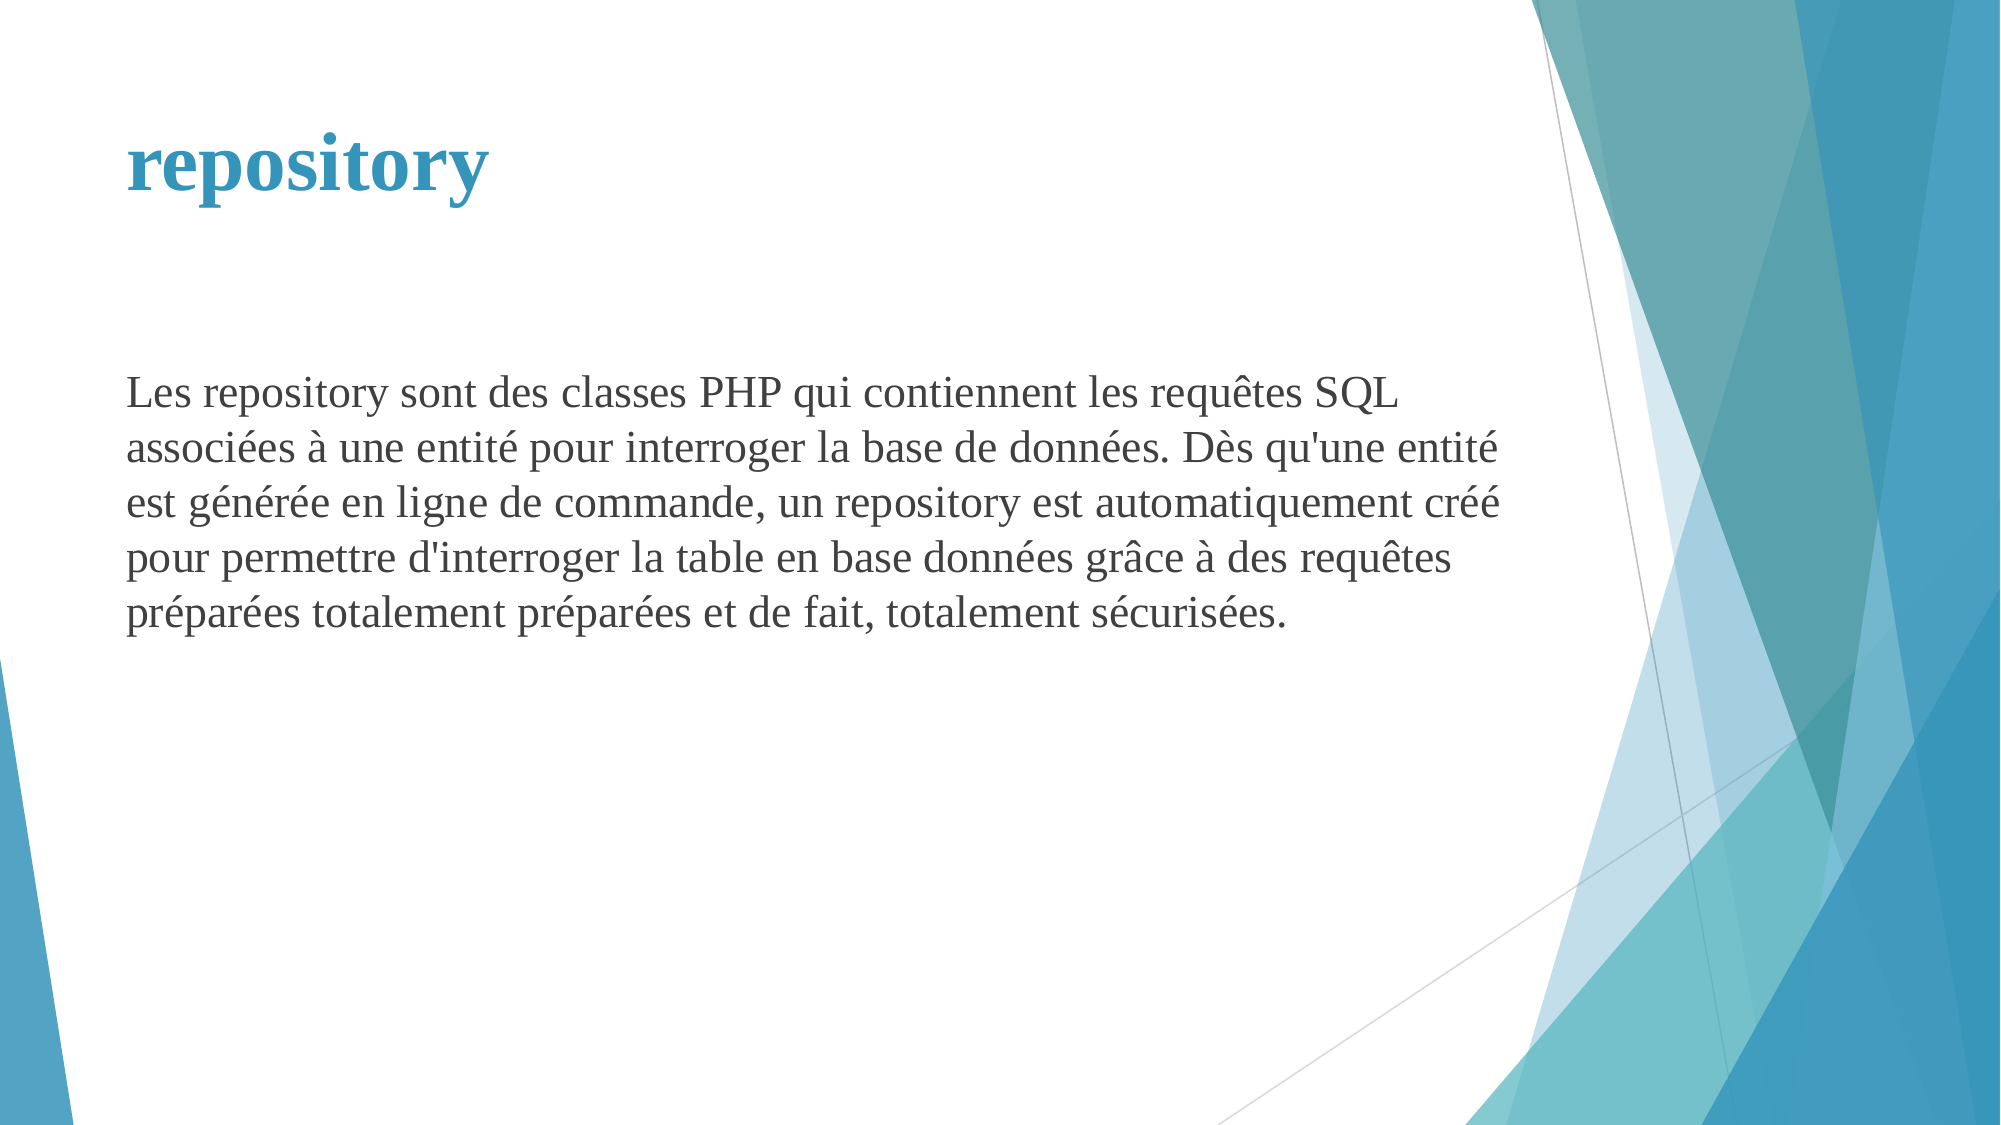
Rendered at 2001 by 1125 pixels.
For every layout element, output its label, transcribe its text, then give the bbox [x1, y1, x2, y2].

title repository [111, 99, 1522, 317]
list Les repository sont des classes PHP qui contiennent les requêtes SQL associées à une entité pour interroger la base de données. Dès qu'une entité est générée en ligne de commande, un repository est automatiquement créé pour permettre d'interroger la table en base données grâce à des requêtes préparées totalement préparées et de fait, totalement sécurisées. [111, 354, 1522, 992]
